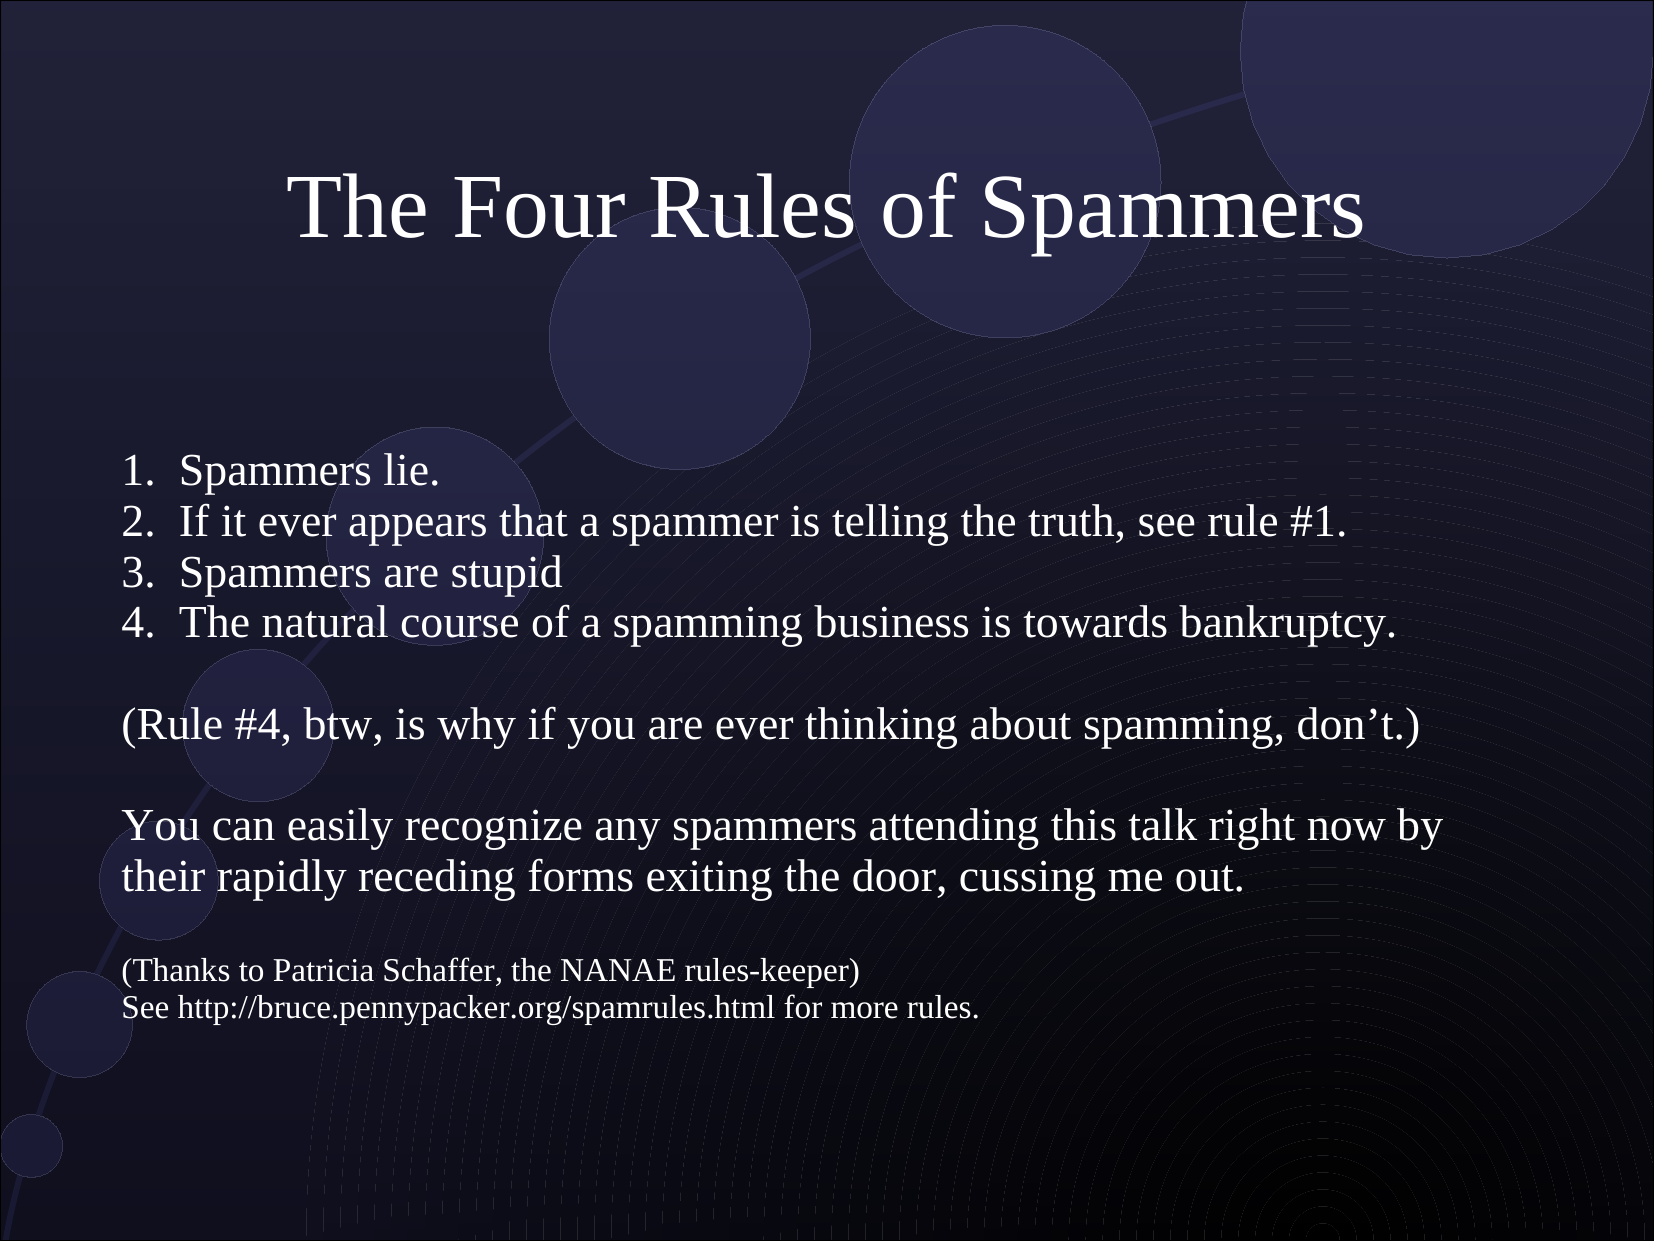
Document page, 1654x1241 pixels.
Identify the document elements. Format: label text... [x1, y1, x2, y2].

subtitle 1. Spammers lie. 2. If it ever appears that a spammer is telling the truth, see rule #1. 3. Spammers are stupid 4. The natural course of a spamming business is towards bankruptcy. (Rule #4, btw, is why if you are ever thinking about spamming, don’t.) You can easily recognize any spammers attending this talk right now by their rapidly receding forms exiting the door, cussing me out. (Thanks to Patricia Schaffer, the NANAE rules-keeper) See http://bruce.pennypacker.org/spamrules.html for more rules. [121, 344, 1534, 1127]
title The Four Rules of Spammers [121, 102, 1534, 311]
